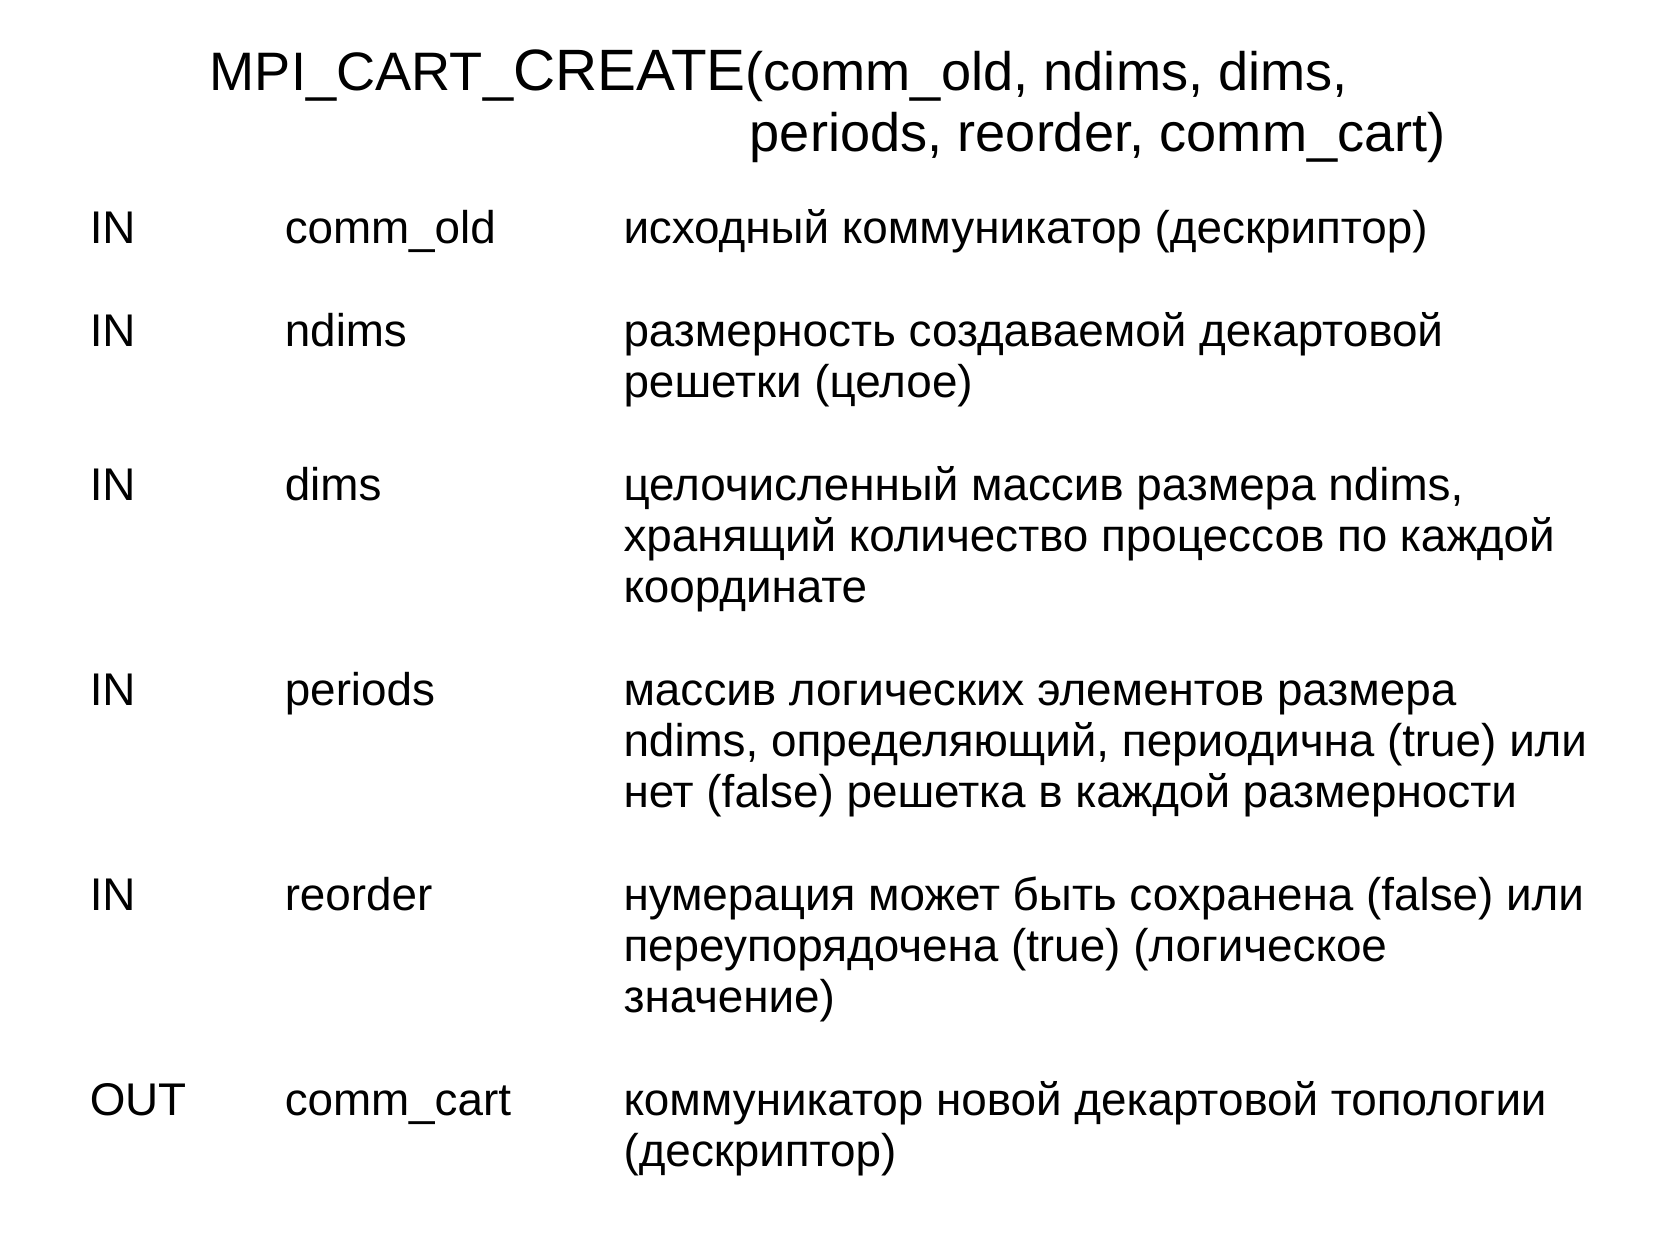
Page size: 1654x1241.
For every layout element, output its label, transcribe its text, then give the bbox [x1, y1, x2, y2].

text_box IN IN IN IN IN OUT [75, 195, 259, 1231]
text_box MPI_CART_CREATE(comm_old, ndims, dims, periods, reorder, comm_cart) [195, 30, 1462, 170]
text_box comm_old ndims dims periods reorder comm_cart [270, 195, 560, 1231]
text_box исходный коммуникатор (дескриптор) размерность создаваемой декартовой решетки (целое) целочисленный массив размера ndims, хранящий количество процессов по каждой координате массив логических элементов размера ndims, определяющий, периодична (true) или нет (false) решетка в каждой размерности нумерация может быть сохранена (false) или переупорядочена (true) (логическое значение) коммуникатор новой декартовой топологии (дескриптор) [608, 194, 1606, 1175]
